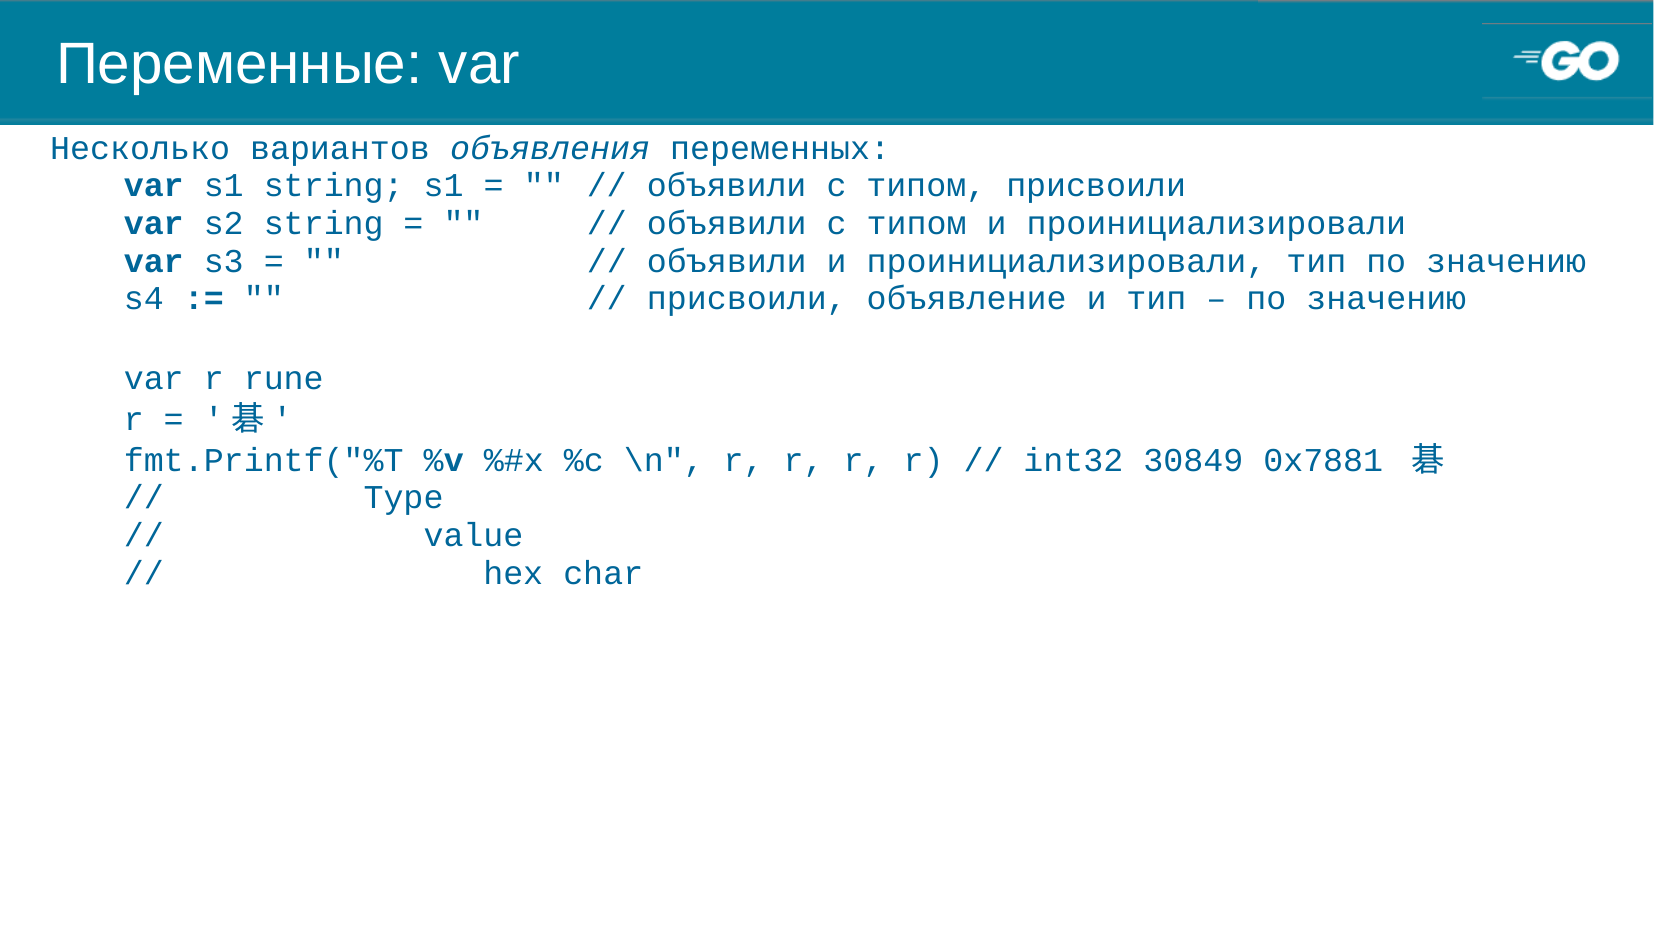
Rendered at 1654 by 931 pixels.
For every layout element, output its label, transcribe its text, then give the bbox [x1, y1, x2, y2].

text_box Несколько вариантов объявления переменных: var s1 string; s1 = "" // объявили с типом, присвоили var s2 string = "" // объявили с типом и проинициализировали var s3 = "" // объявили и проинициализировали, тип по значению s4 := "" // присвоили, объявление и тип – по значению var r rune r = '碁' fmt.Printf("%T %v %#x %c \n", r, r, r, r) // int32 30849 0x7881 碁 // Type // value // hex char [35, 124, 1619, 898]
text_box Переменные: var [41, 23, 1495, 104]
picture [1542, 41, 1619, 81]
